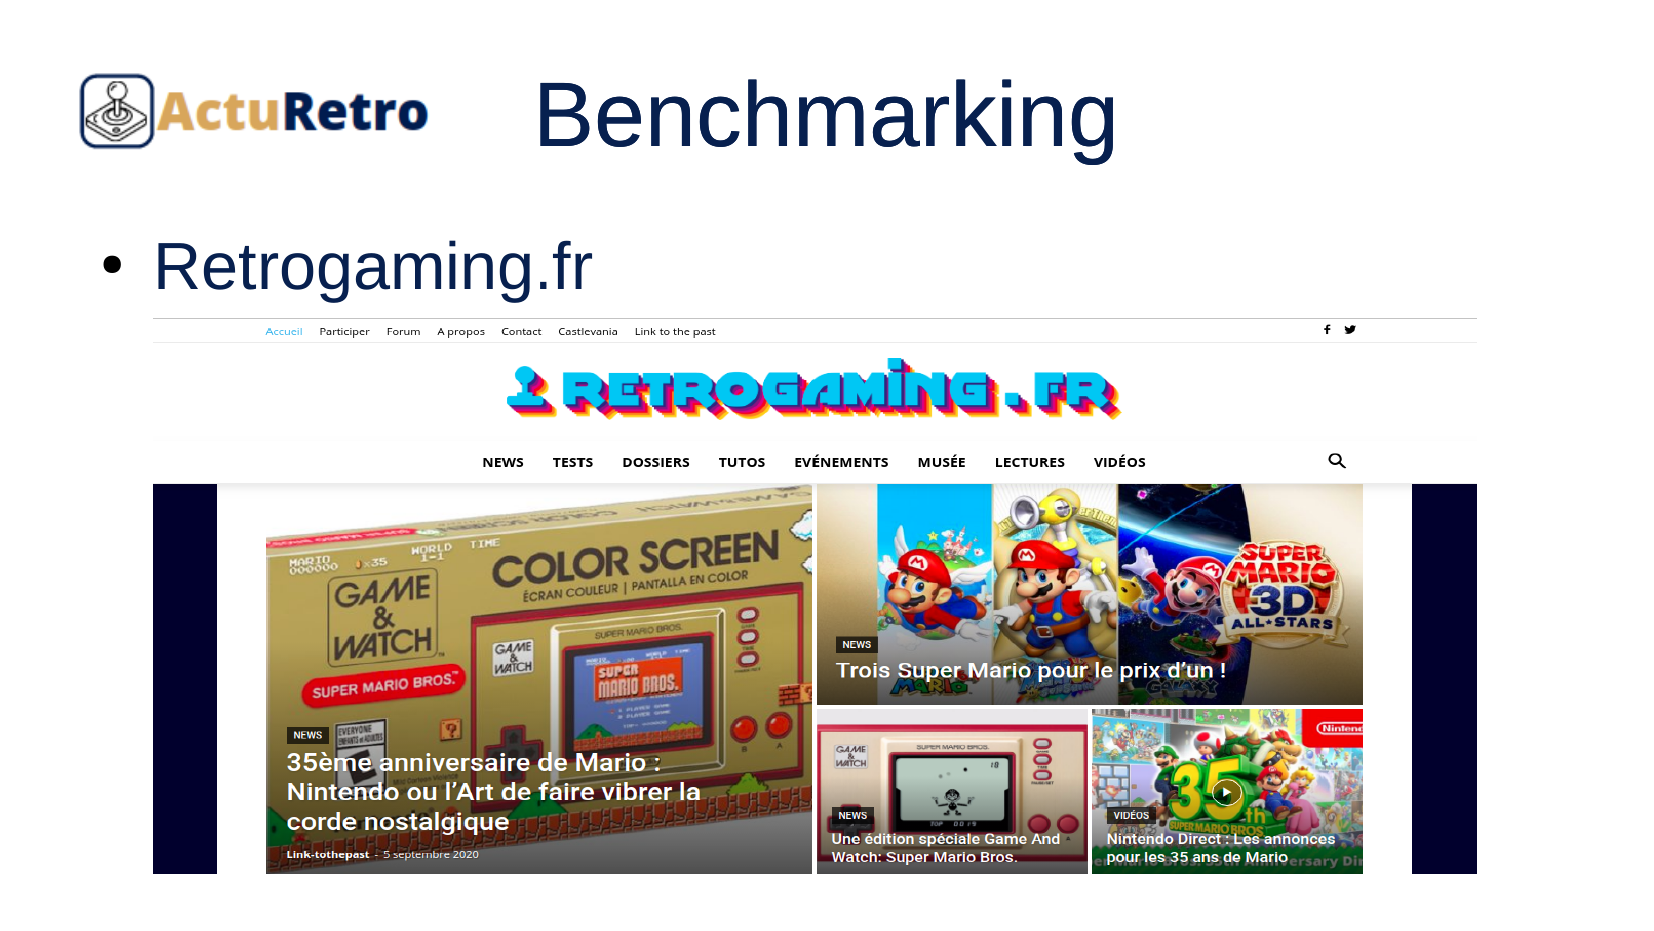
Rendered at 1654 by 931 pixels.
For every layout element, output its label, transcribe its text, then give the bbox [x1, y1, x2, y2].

picture [153, 318, 1477, 875]
list Retrogaming.fr [82, 217, 1571, 535]
picture [75, 69, 82, 154]
title Benchmarking [82, 37, 1571, 193]
